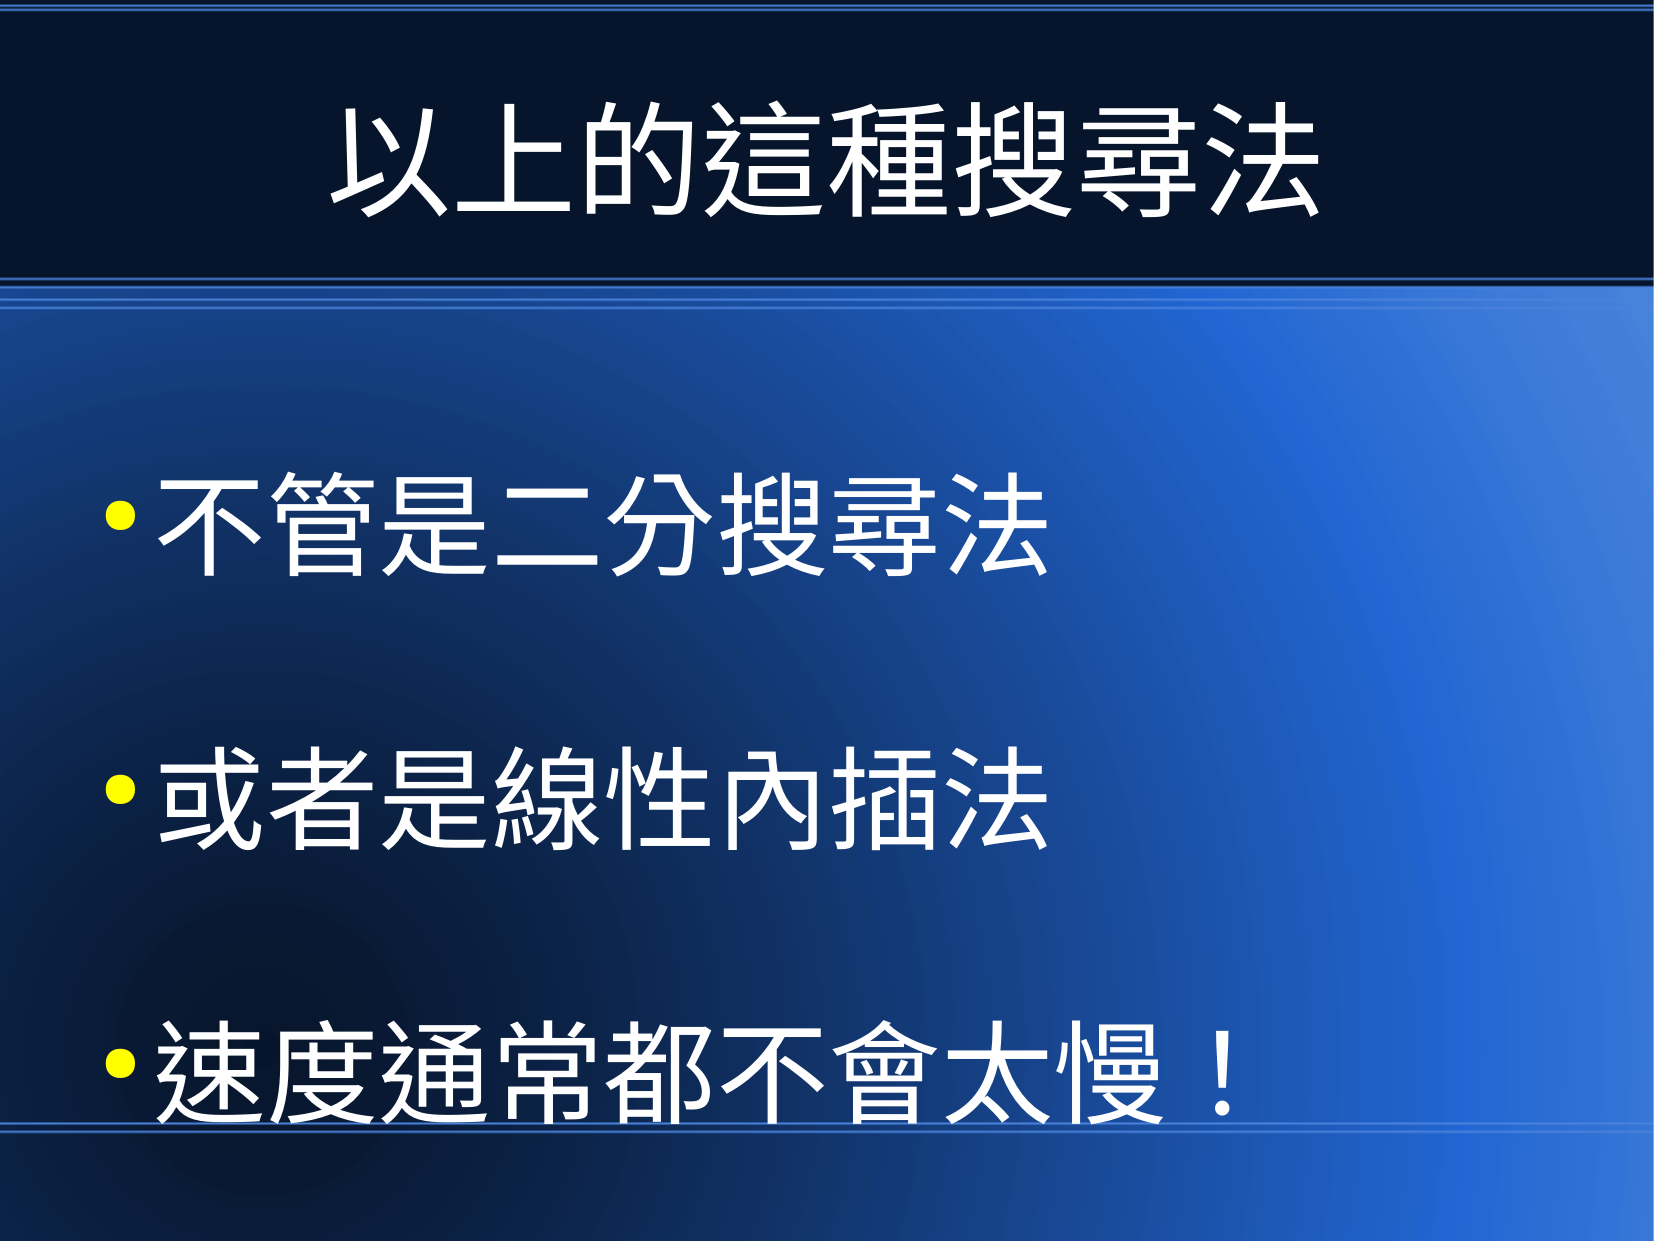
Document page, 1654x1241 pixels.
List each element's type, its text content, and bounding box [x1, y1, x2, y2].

title 以上的這種搜尋法 [82, 49, 1571, 257]
list 不管是二分搜尋法 或者是線性內插法 速度通常都不會太慢！ [82, 355, 1571, 1241]
picture [0, 0, 1654, 1241]
